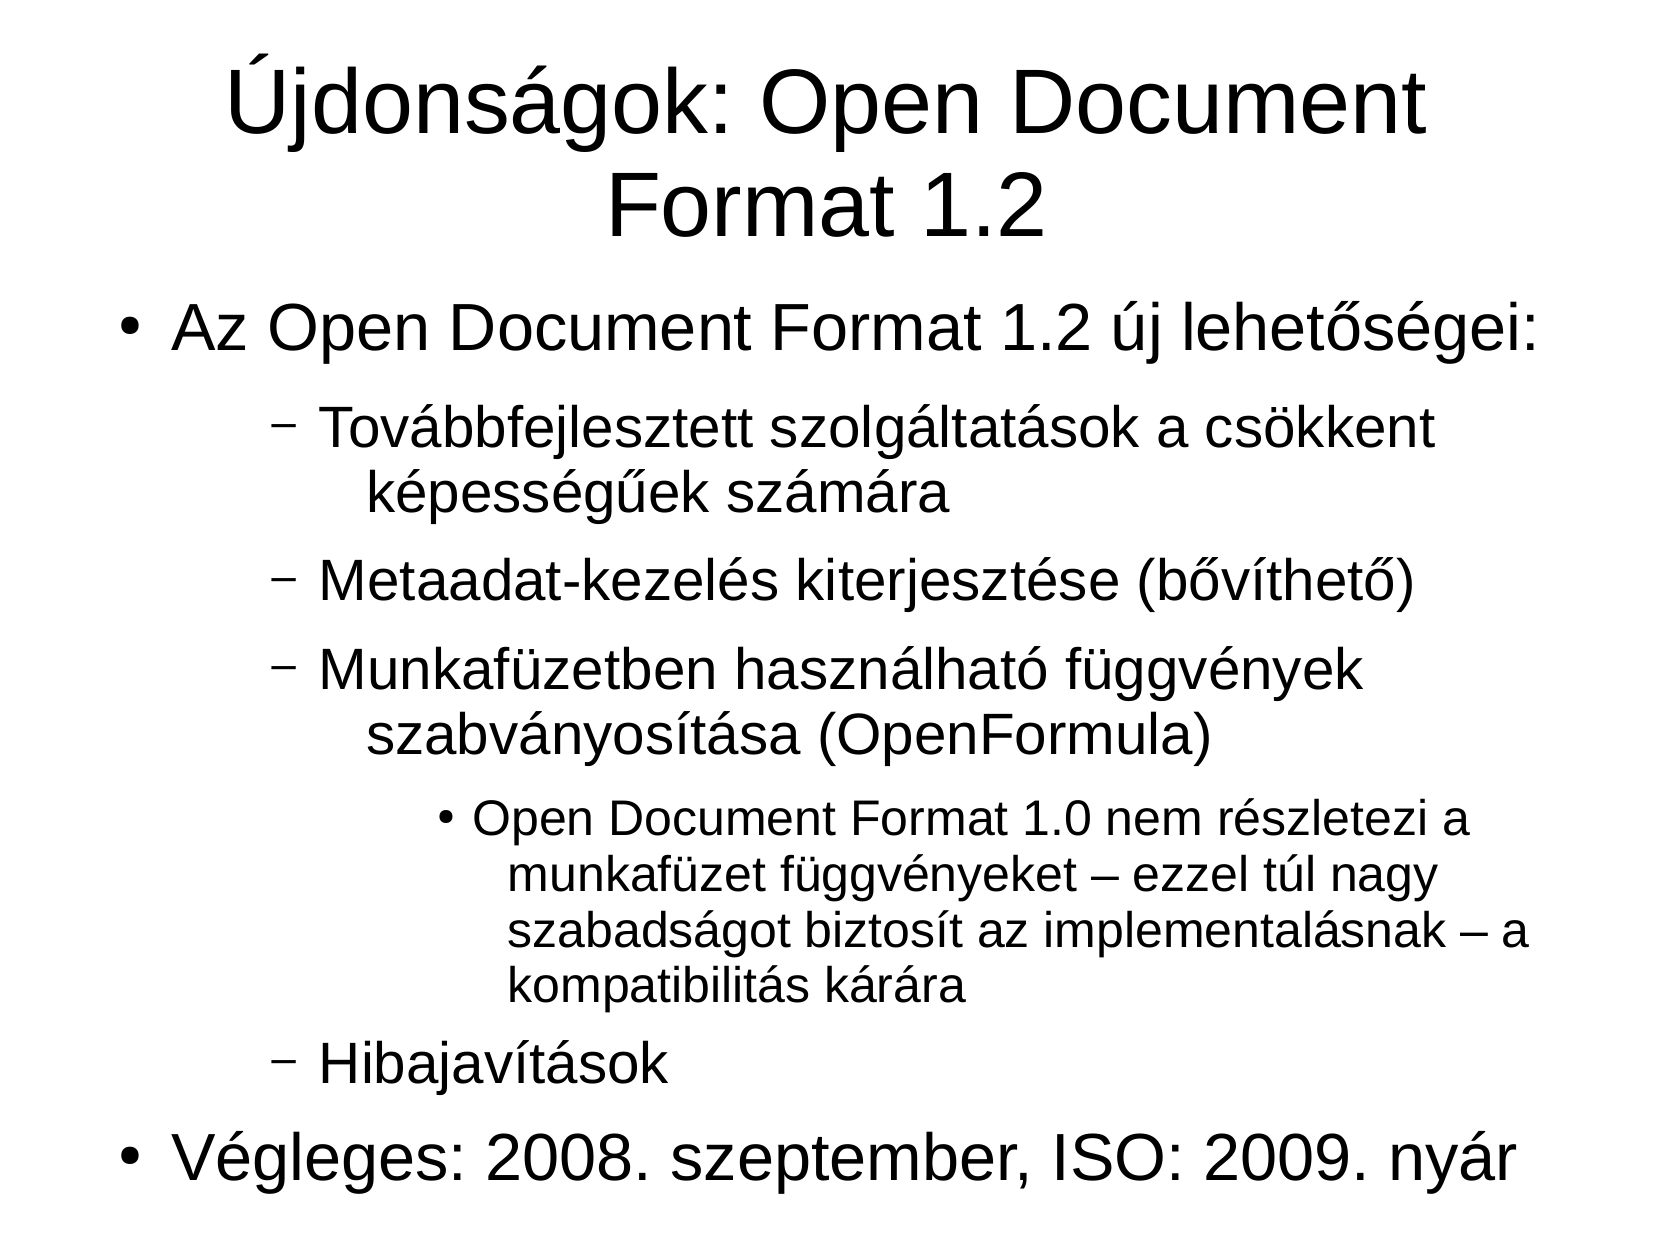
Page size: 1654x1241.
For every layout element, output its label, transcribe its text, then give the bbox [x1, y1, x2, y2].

title Újdonságok: Open Document Format 1.2 [82, 49, 1571, 257]
list Az Open Document Format 1.2 új lehetőségei: Továbbfejlesztett szolgáltatások a csökkent képességűek számára Metaadat-kezelés kiterjesztése (bővíthető) Munkafüzetben használható függvények szabványosítása (OpenFormula) Open Document Format 1.0 nem részletezi a munkafüzet függvényeket – ezzel túl nagy szabadságot biztosít az implementalásnak – a kompatibilitás kárára Hibajavítások Végleges: 2008. szeptember, ISO: 2009. nyár [82, 290, 1571, 1195]
